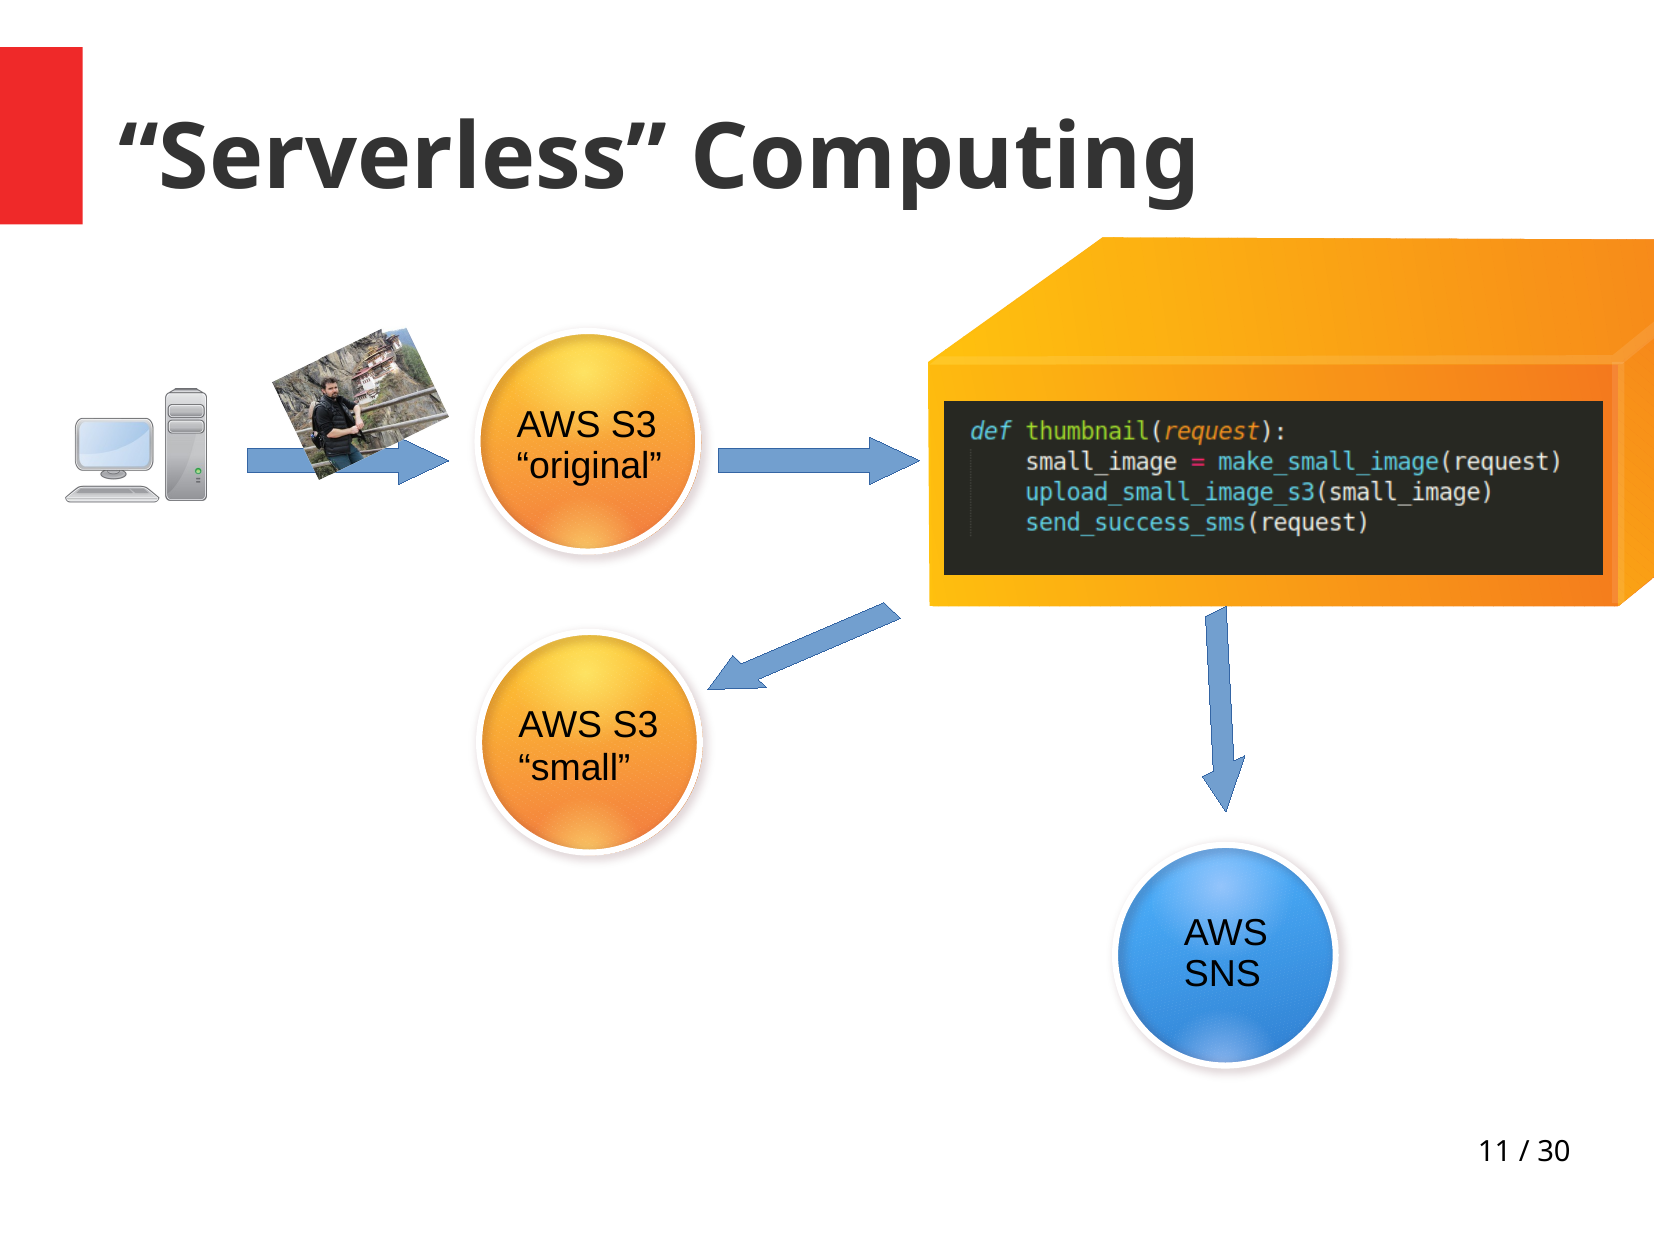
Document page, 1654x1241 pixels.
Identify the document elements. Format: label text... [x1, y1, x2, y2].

text_box AWS S3 “small” [503, 696, 693, 796]
picture [460, 307, 719, 574]
text_box [1202, 606, 1245, 812]
picture [1098, 820, 1357, 1087]
title “Serverless” Computing [118, 49, 1571, 257]
text_box [718, 437, 920, 485]
text_box [336, 439, 449, 485]
text_box AWS S3 “original” [501, 395, 691, 495]
text_box AWS SNS [1169, 903, 1359, 1003]
text_box [247, 448, 315, 473]
picture [271, 318, 449, 480]
text_box [707, 602, 901, 690]
picture [462, 608, 721, 875]
picture [826, 182, 1654, 662]
picture [59, 388, 207, 508]
